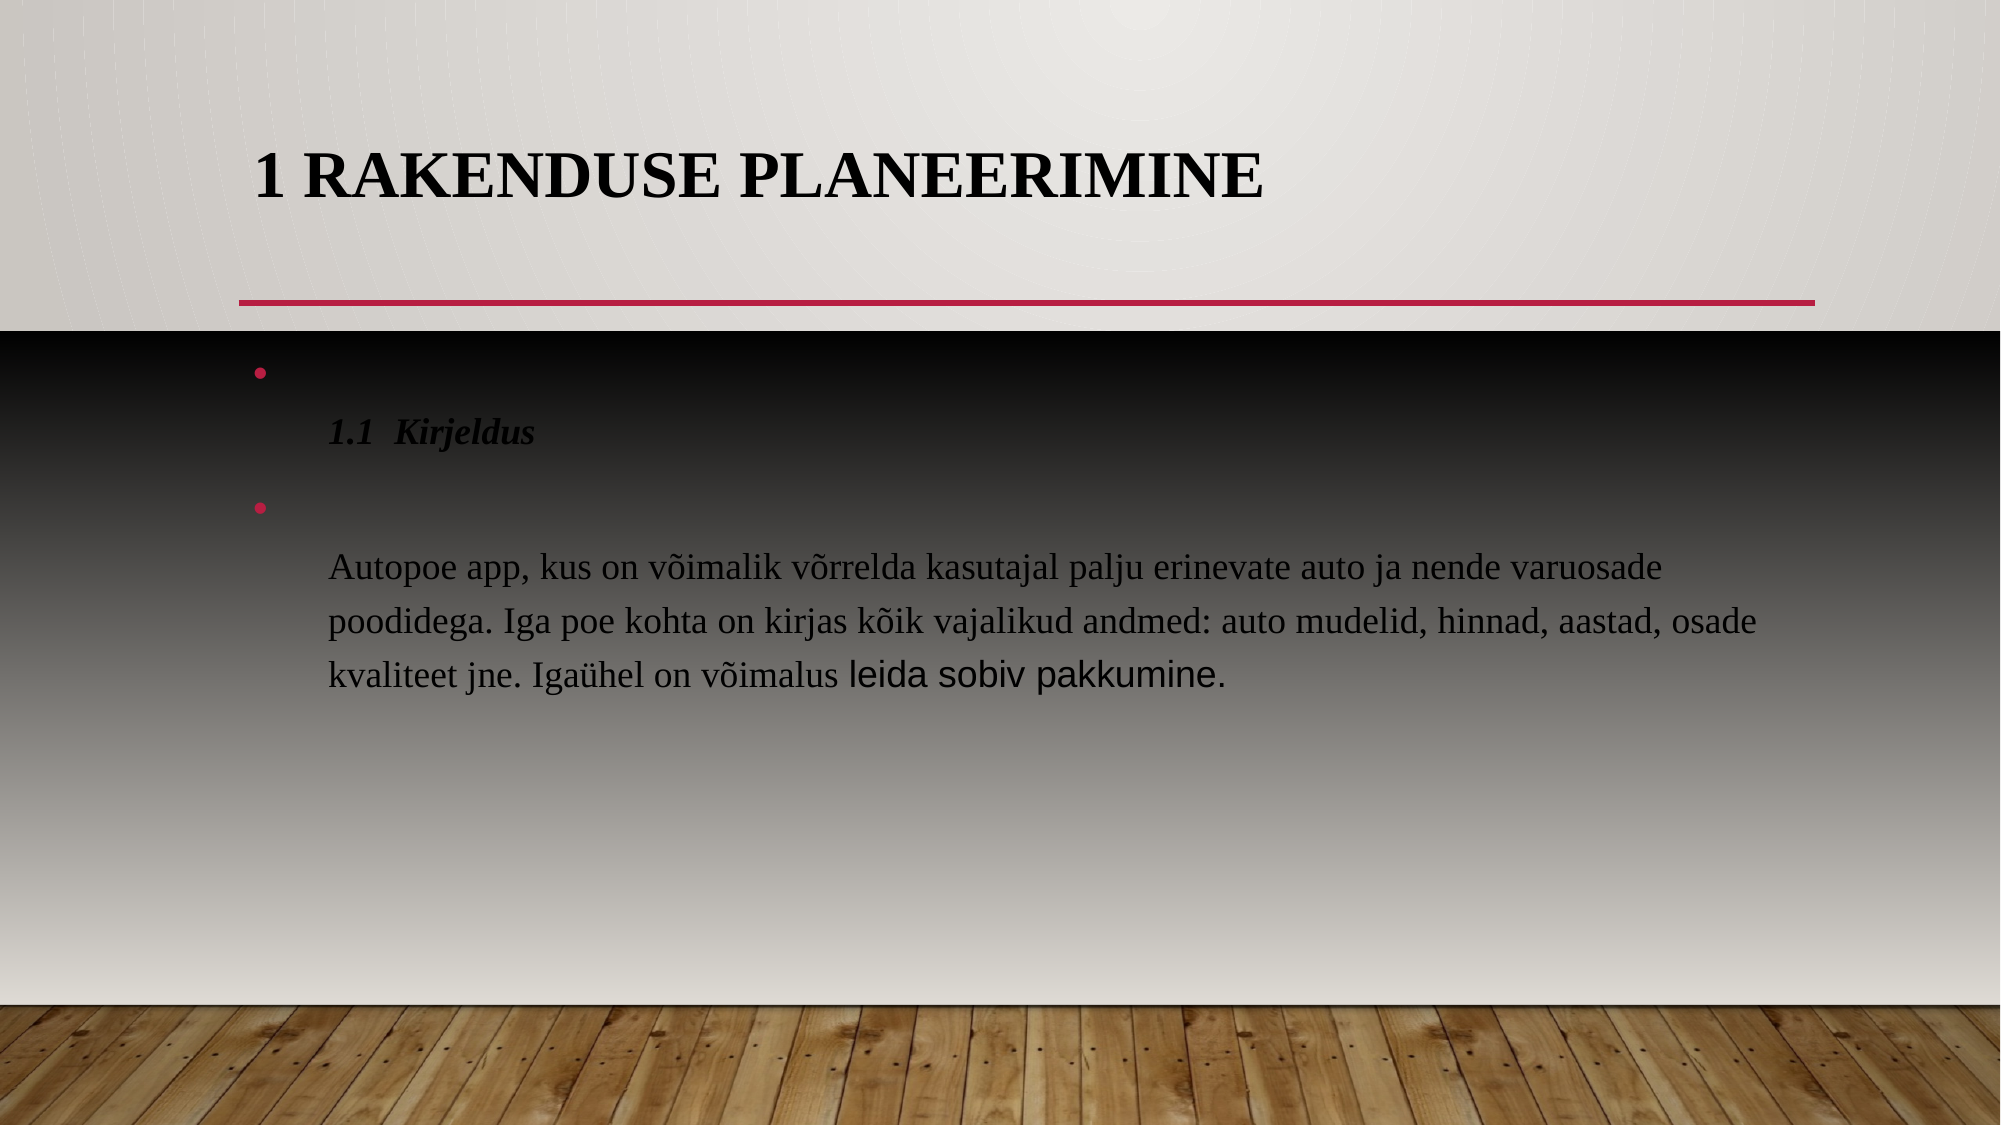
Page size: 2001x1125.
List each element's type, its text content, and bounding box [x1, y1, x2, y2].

list 1.1 Kirjeldus Autopoe app, kus on võimalik võrrelda kasutajal palju erinevate auto ja nende varuosade poodidega. Iga poe kohta on kirjas kõik vajalikud andmed: auto mudelid, hinnad, aastad, osade kvaliteet jne. Igaühel on võimalus leida sobiv pakkumine. [238, 330, 1814, 897]
title 1 RAKENDUSE PLANEERIMINE [238, 131, 1814, 305]
